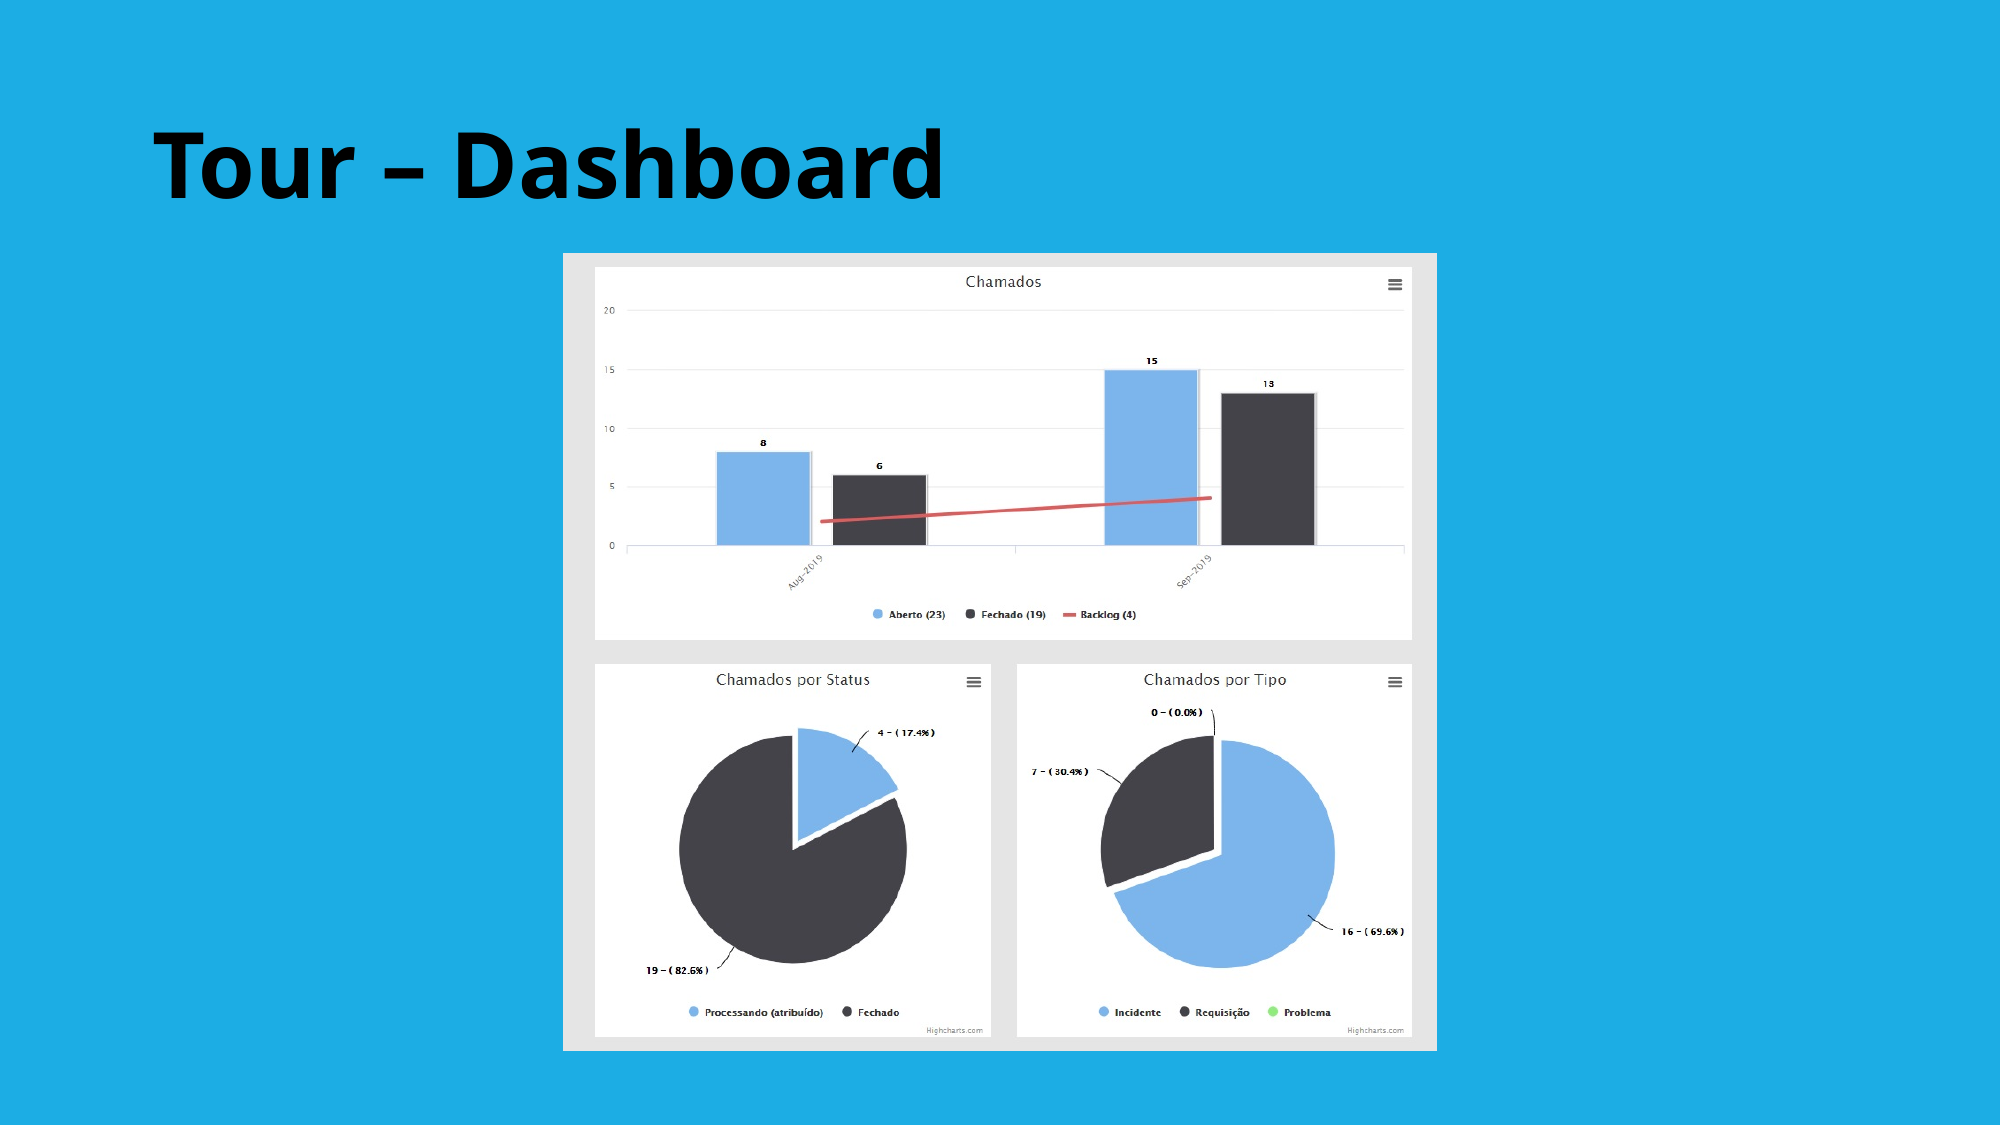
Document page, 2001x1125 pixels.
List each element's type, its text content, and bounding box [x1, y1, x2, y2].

picture [563, 253, 1437, 1051]
text_box Tour – Dashboard [137, 60, 1862, 277]
